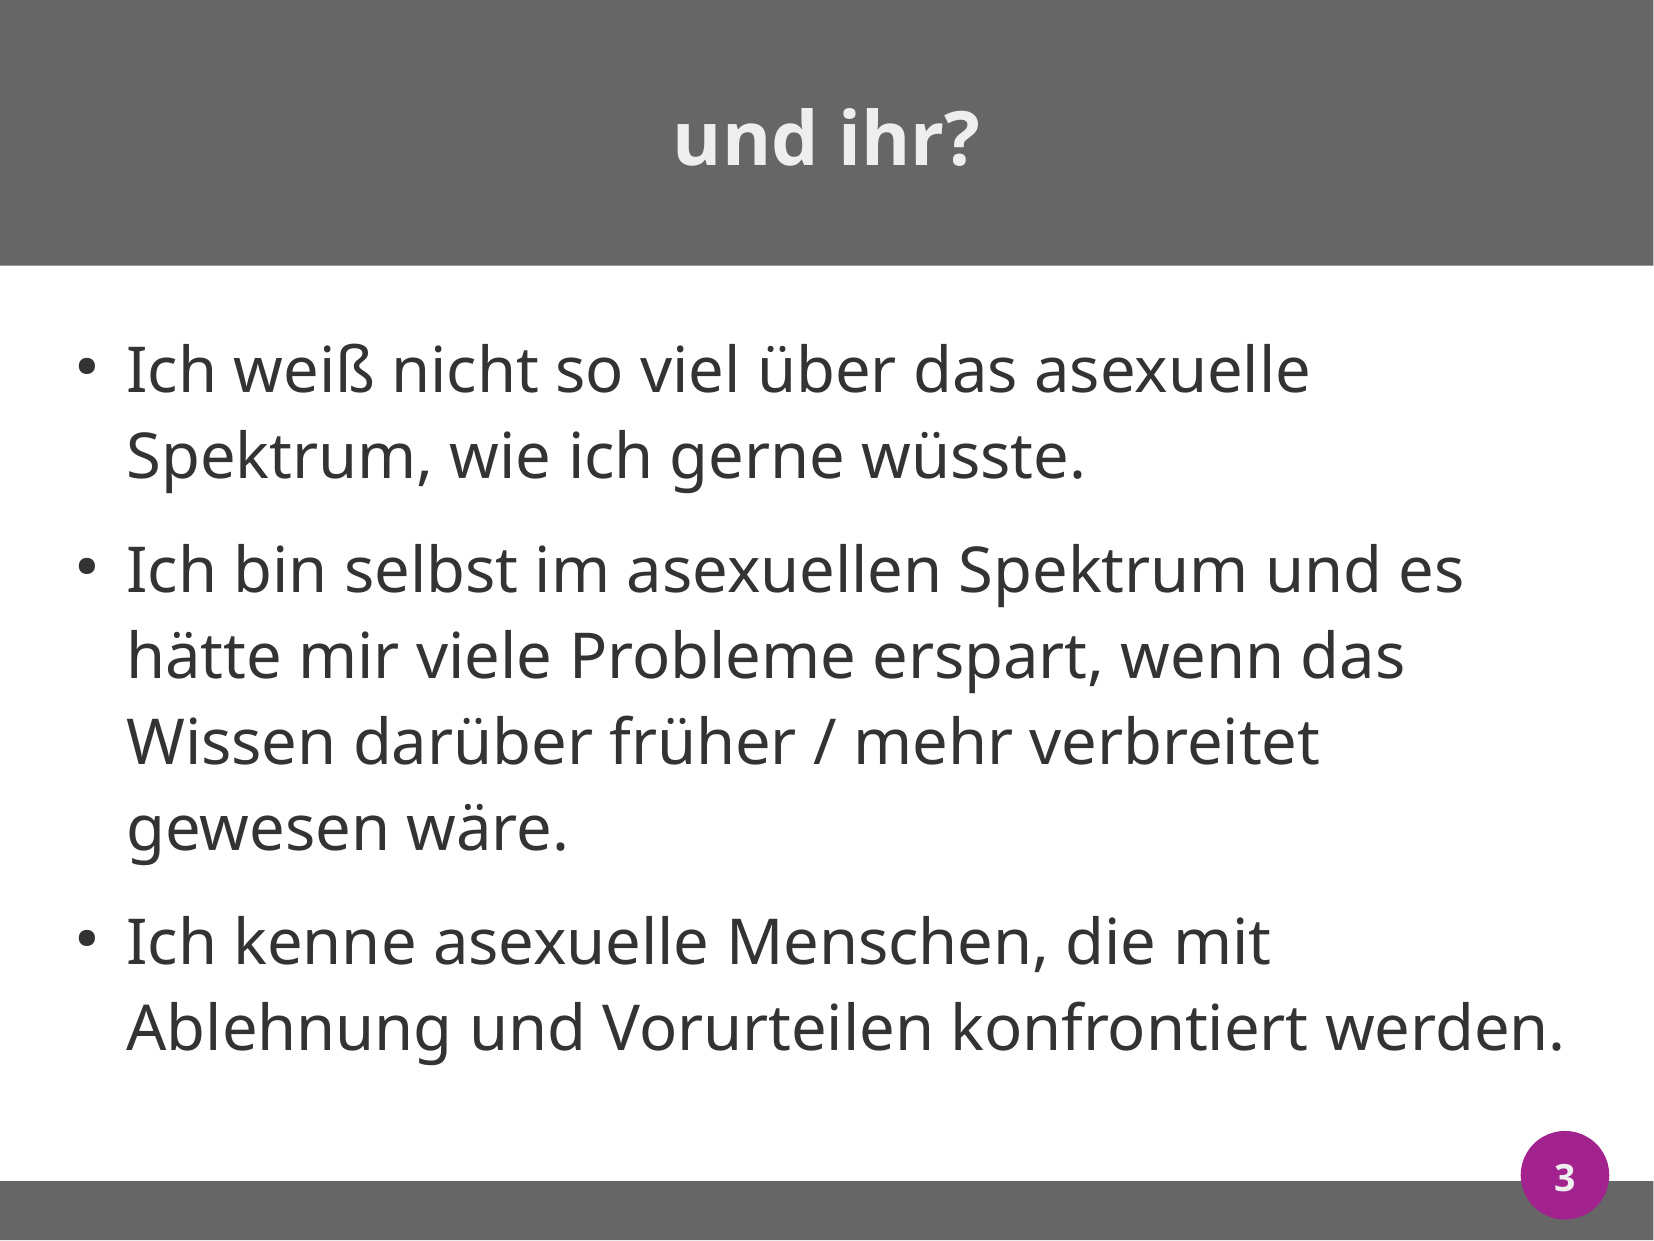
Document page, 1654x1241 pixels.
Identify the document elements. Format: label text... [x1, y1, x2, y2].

list Ich weiß nicht so viel über das asexuelle Spektrum, wie ich gerne wüsste. Ich bin selbst im asexuellen Spektrum und es hätte mir viele Probleme erspart, wenn das Wissen darüber früher / mehr verbreitet gewesen wäre. Ich kenne asexuelle Menschen, die mit Ablehnung und Vorurteilen konfrontiert werden. [59, 324, 1595, 1152]
title und ihr? [59, 11, 1595, 260]
